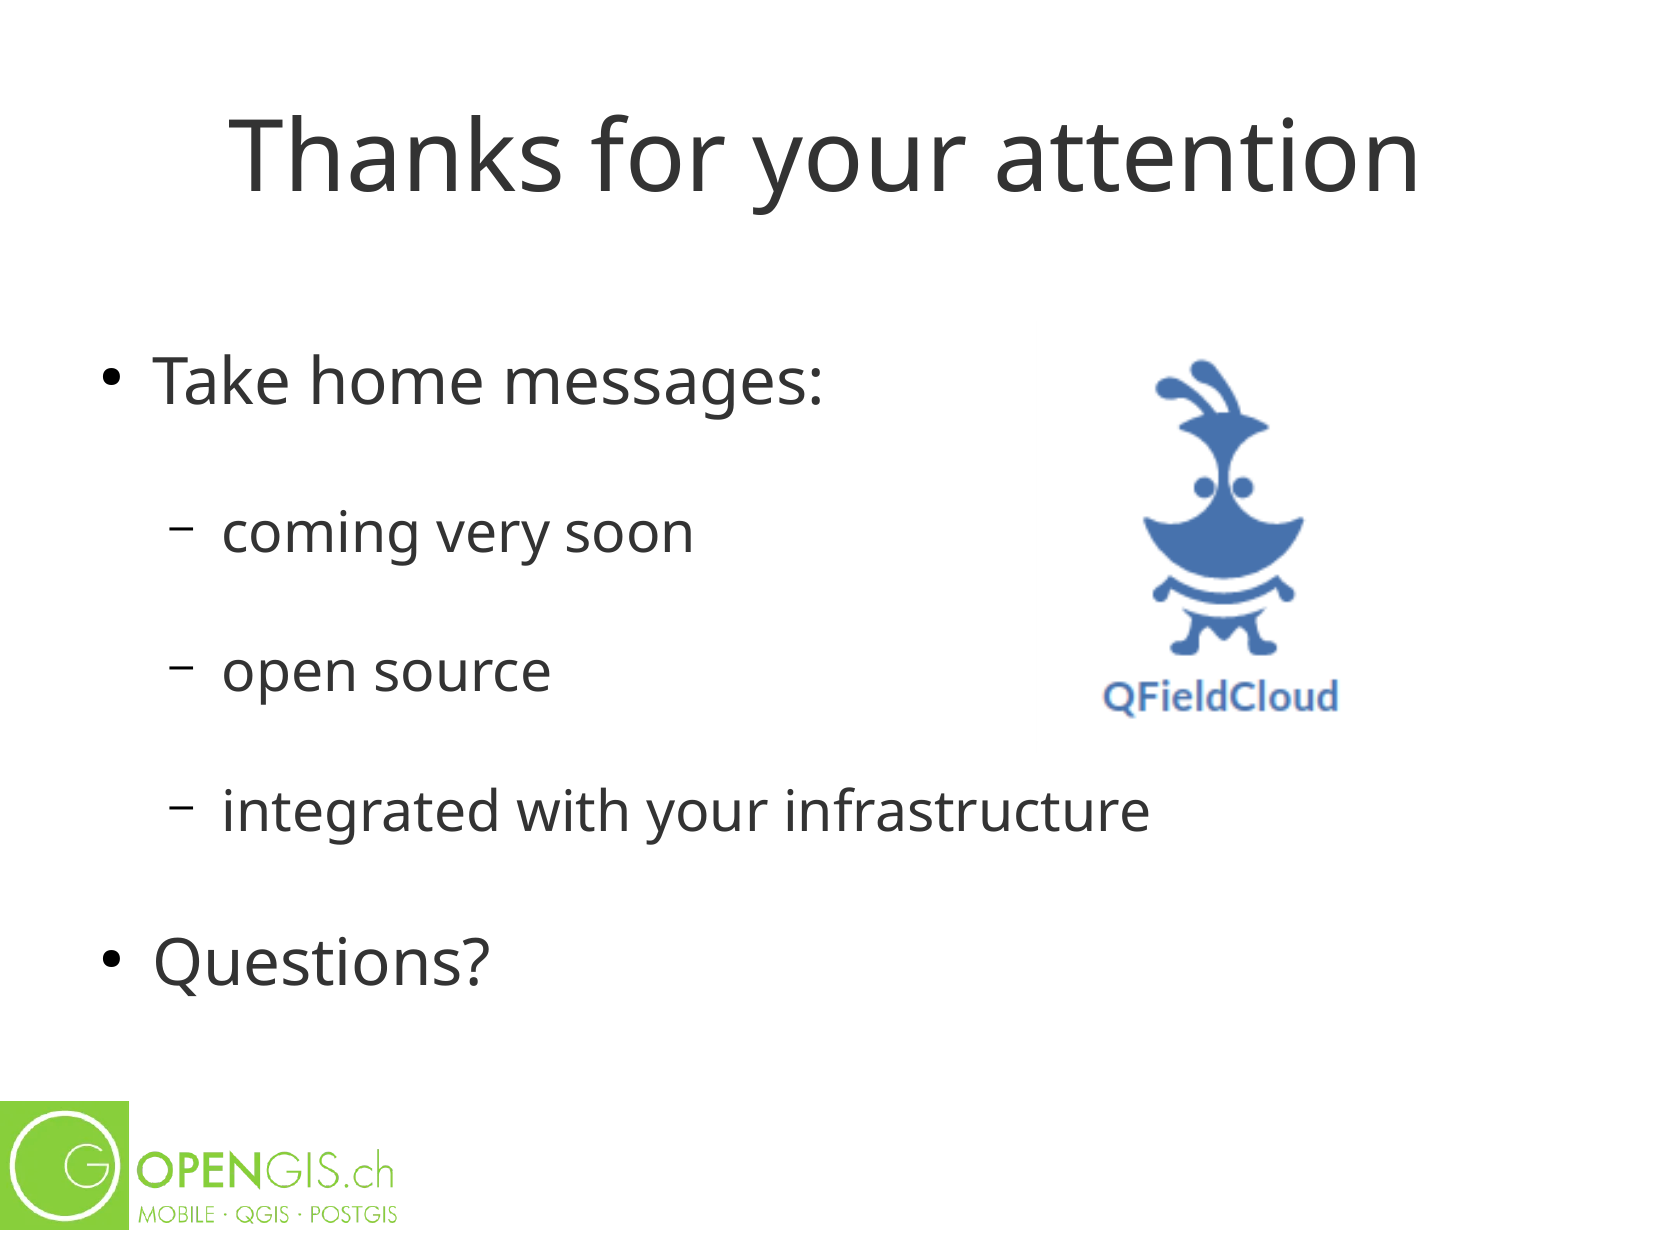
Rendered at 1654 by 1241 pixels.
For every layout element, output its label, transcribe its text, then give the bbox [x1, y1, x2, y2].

title Thanks for your attention [82, 49, 1571, 257]
picture [1035, 321, 1396, 753]
list Take home messages: coming very soon open source integrated with your infrastructure Questions? [82, 290, 1571, 1010]
picture [0, 1101, 406, 1230]
